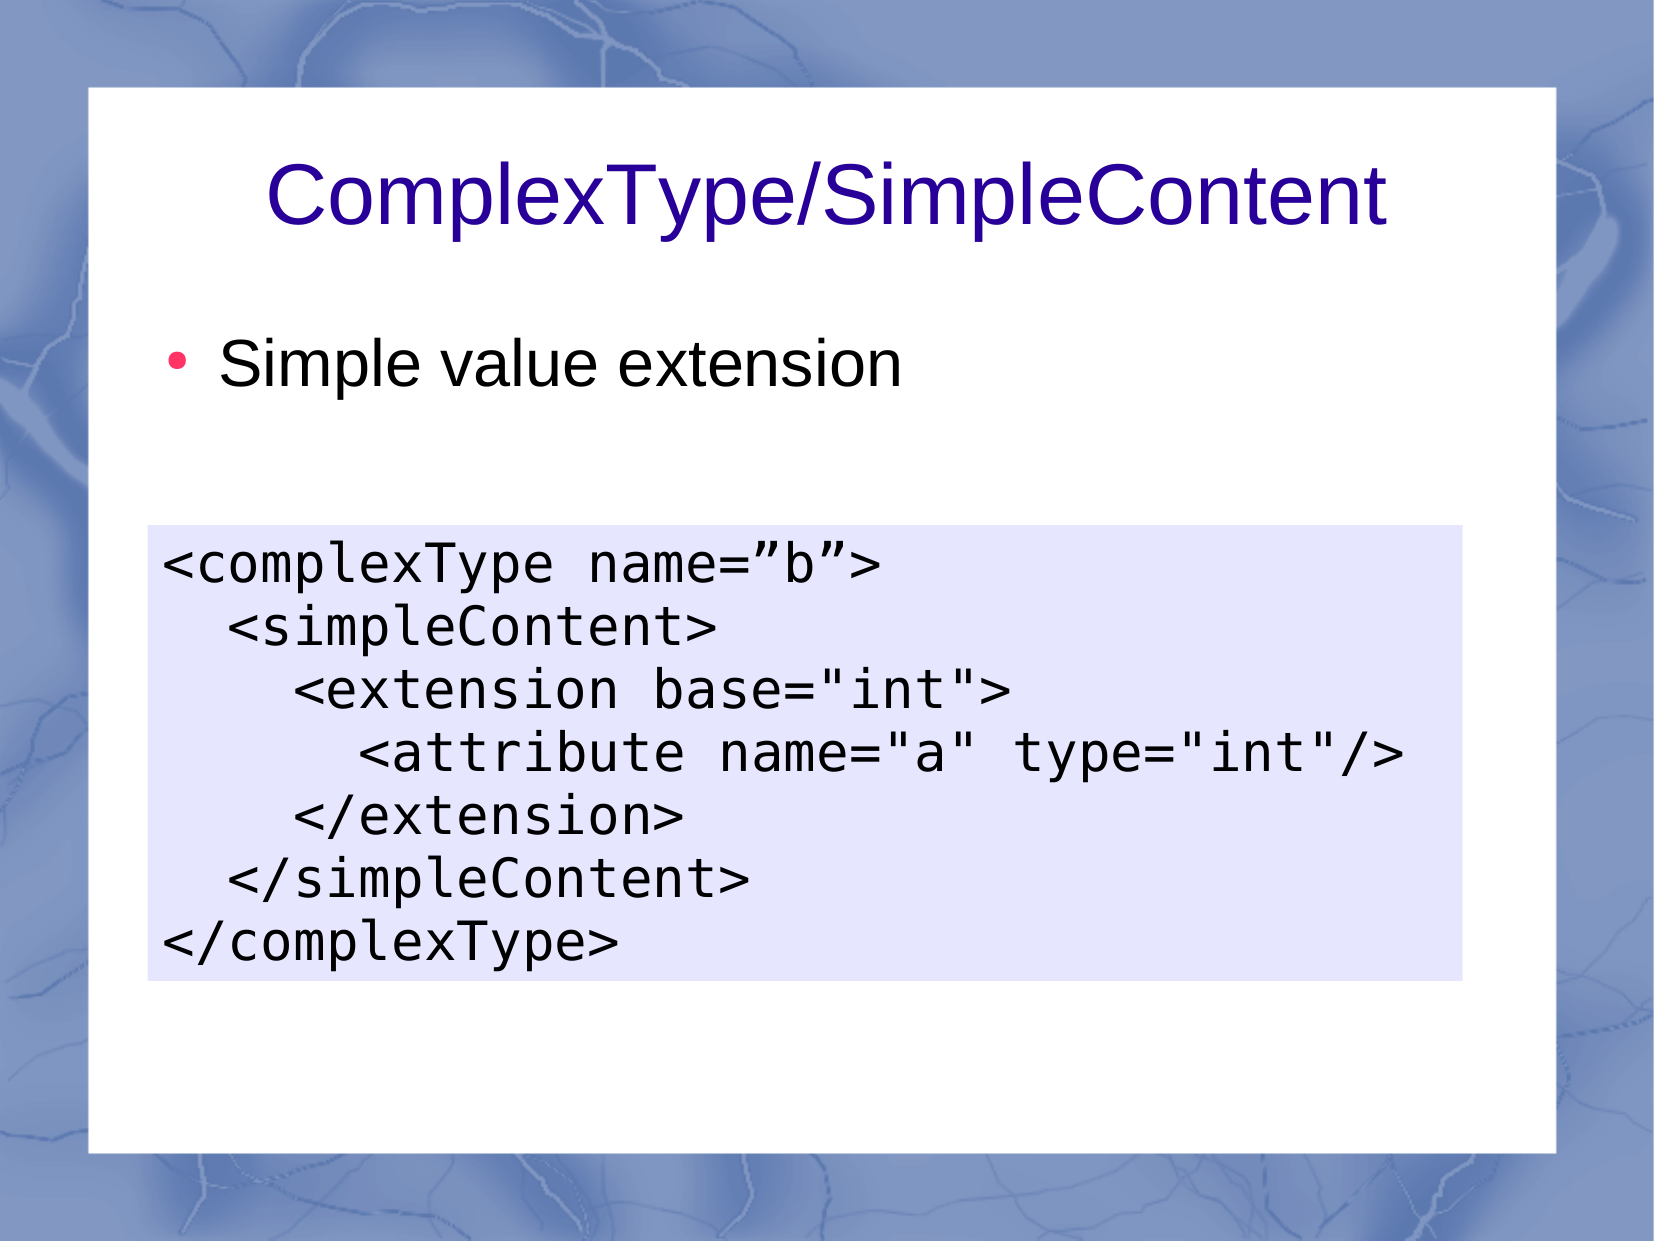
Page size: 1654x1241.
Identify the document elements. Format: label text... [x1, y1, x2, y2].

list Simple value extension [147, 325, 1506, 1232]
text_box <complexType name=”b”> <simpleContent> <extension base="int"> <attribute name="a" type="int"/> </extension> </simpleContent> </complexType> [147, 525, 1463, 981]
title ComplexType/SimpleContent [118, 90, 1536, 298]
picture [0, 0, 1654, 1241]
